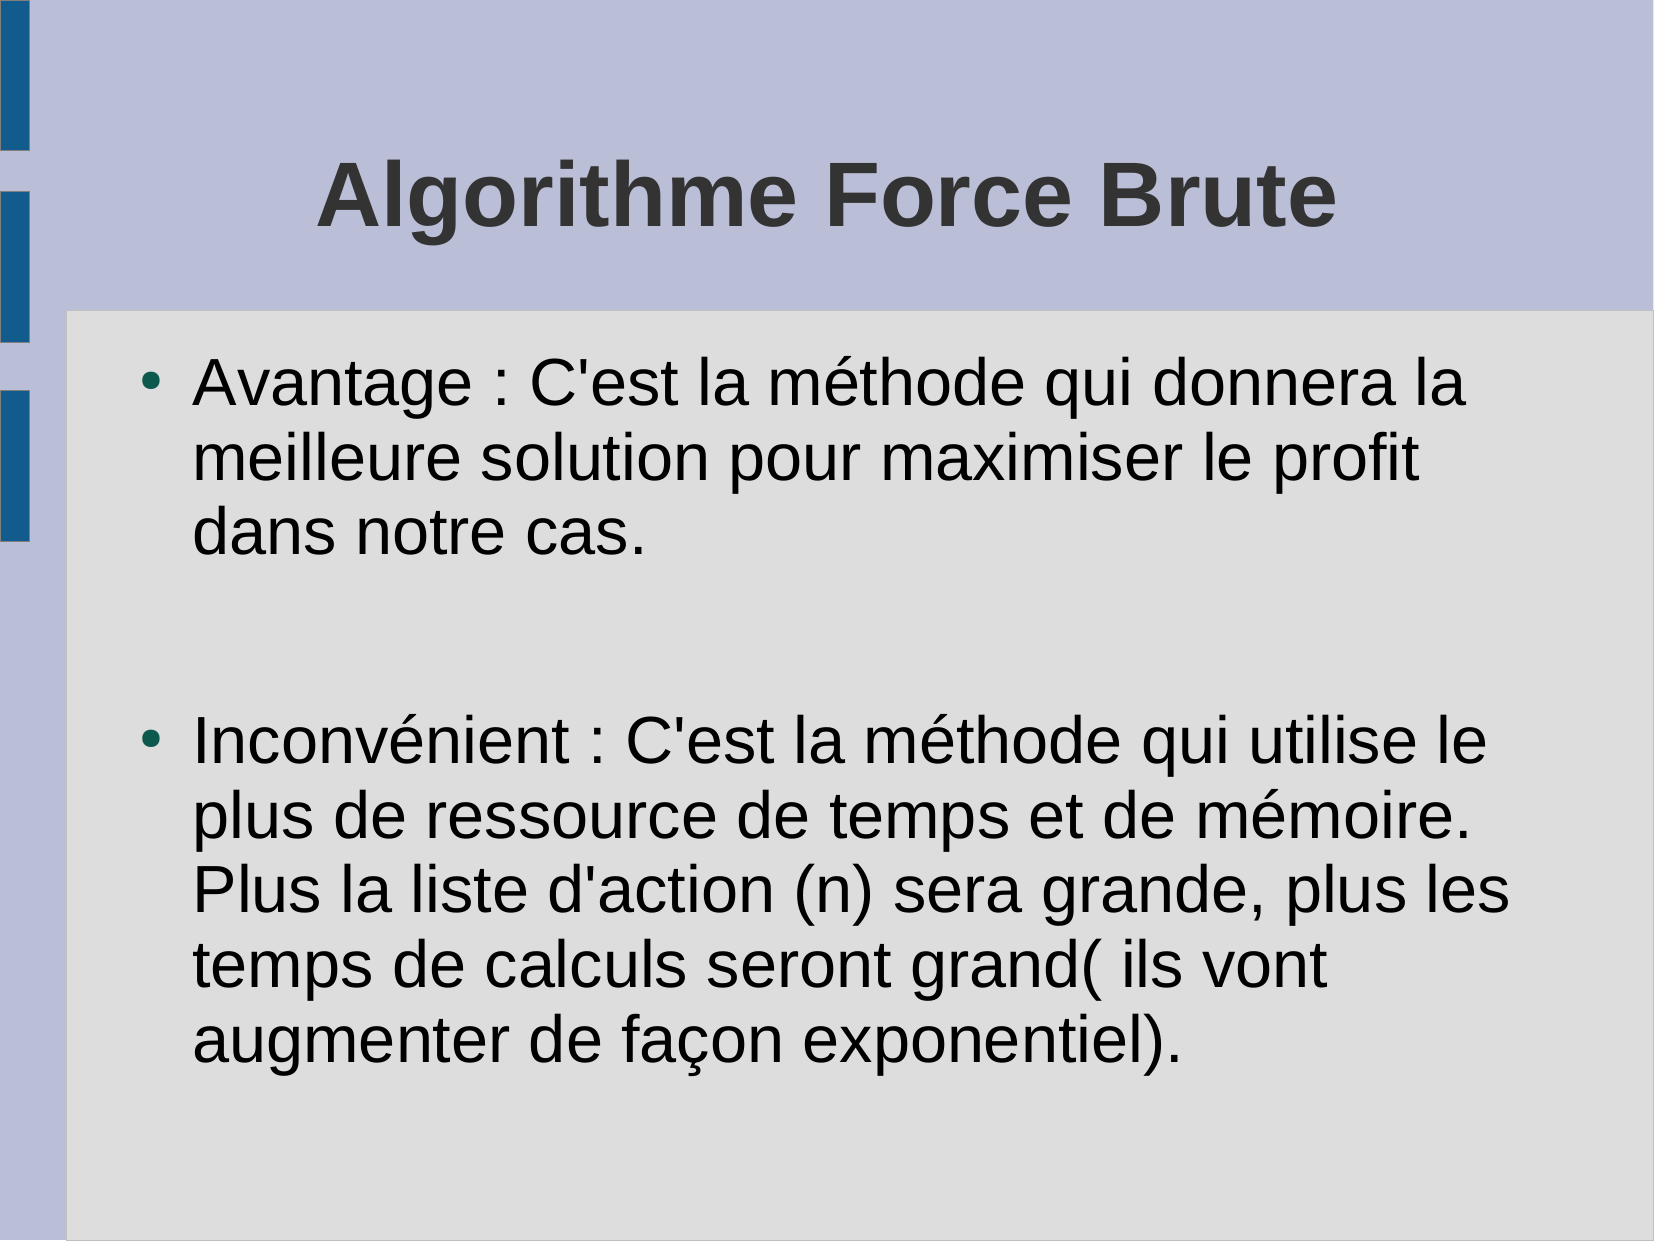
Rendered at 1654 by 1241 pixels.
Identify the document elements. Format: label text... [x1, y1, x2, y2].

list Avantage : C'est la méthode qui donnera la meilleure solution pour maximiser le profit dans notre cas. Inconvénient : C'est la méthode qui utilise le plus de ressource de temps et de mémoire. Plus la liste d'action (n) sera grande, plus les temps de calculs seront grand( ils vont augmenter de façon exponentiel). [121, 344, 1534, 1127]
title Algorithme Force Brute [121, 91, 1534, 299]
